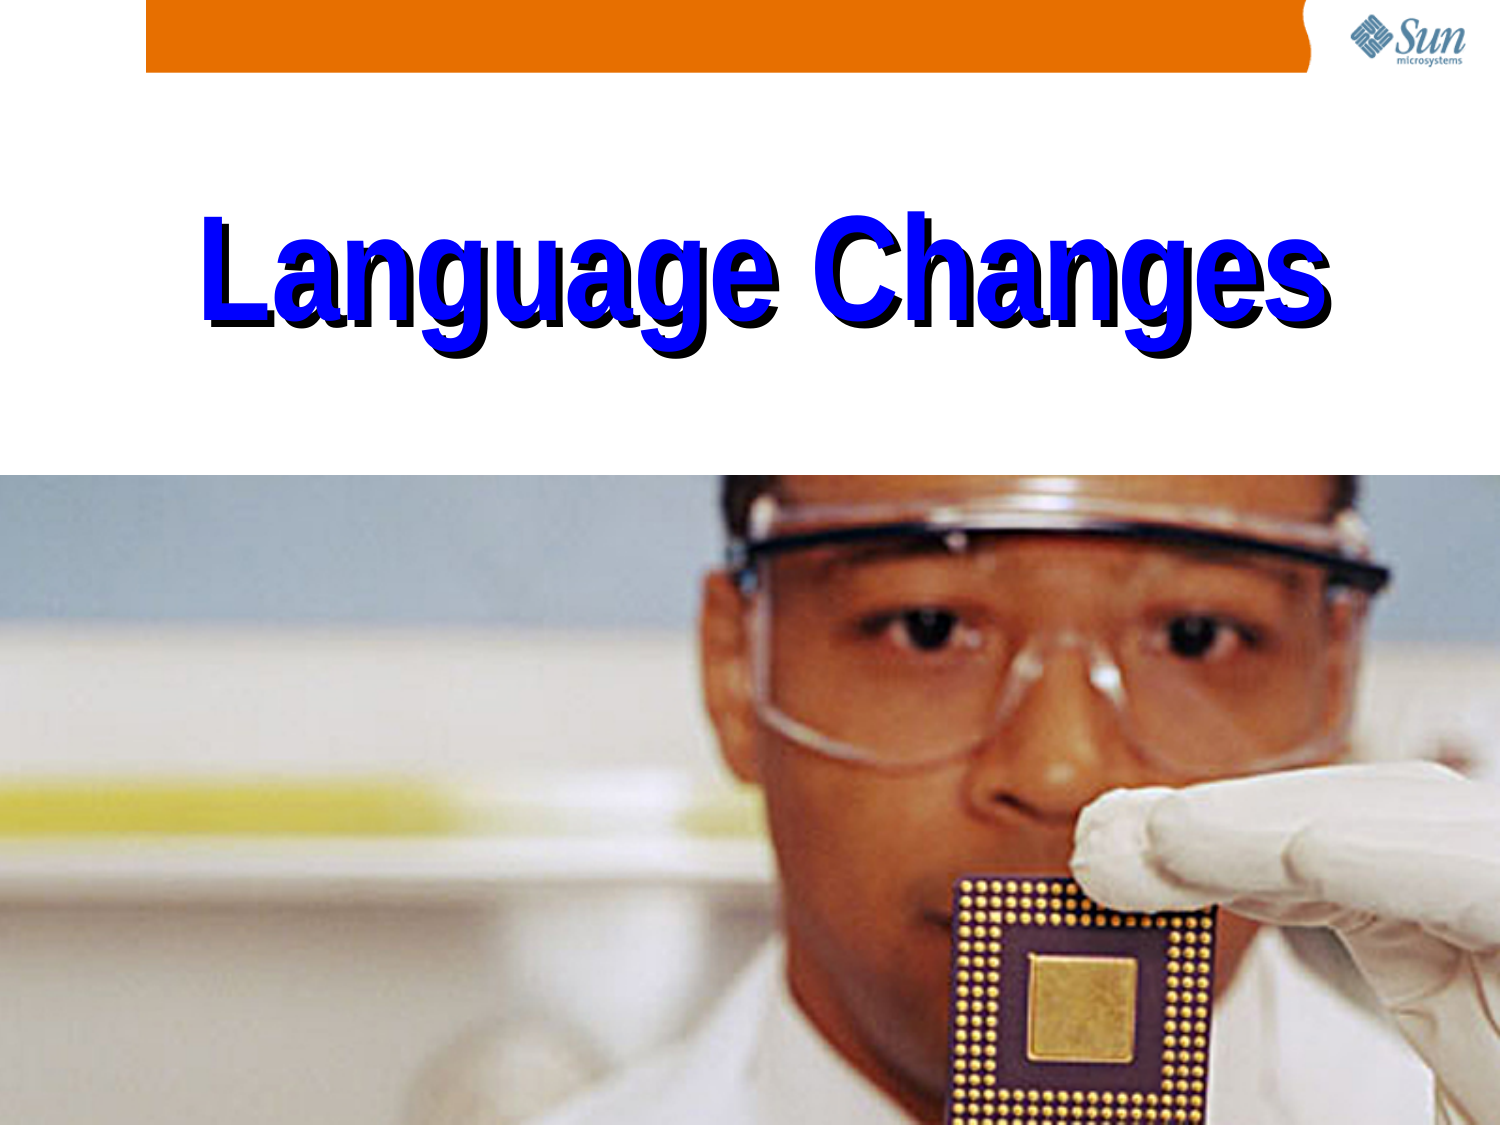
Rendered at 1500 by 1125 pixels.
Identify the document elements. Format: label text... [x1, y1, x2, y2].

picture [0, 475, 1500, 1125]
picture [146, 0, 1500, 75]
text_box Language Changes [156, 134, 1373, 408]
